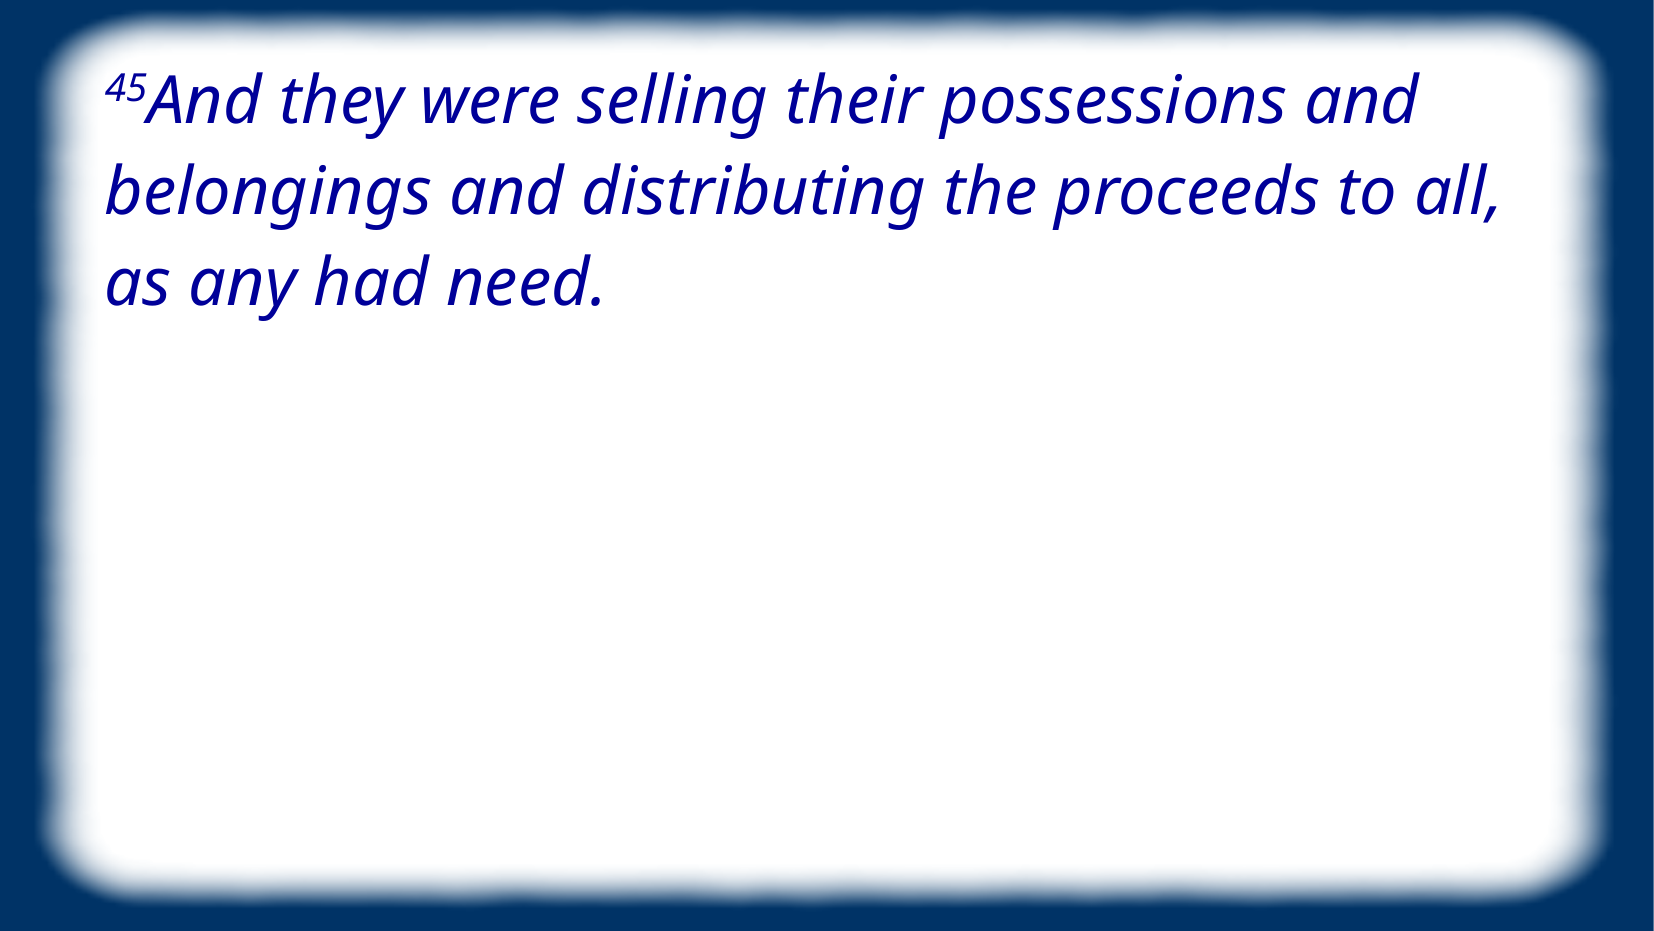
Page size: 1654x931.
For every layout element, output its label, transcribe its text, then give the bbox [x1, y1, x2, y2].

picture [0, 0, 1654, 931]
text_box 45And they were selling their possessions and belongings and distributing the proceeds to all, as any had need. [90, 45, 1561, 327]
